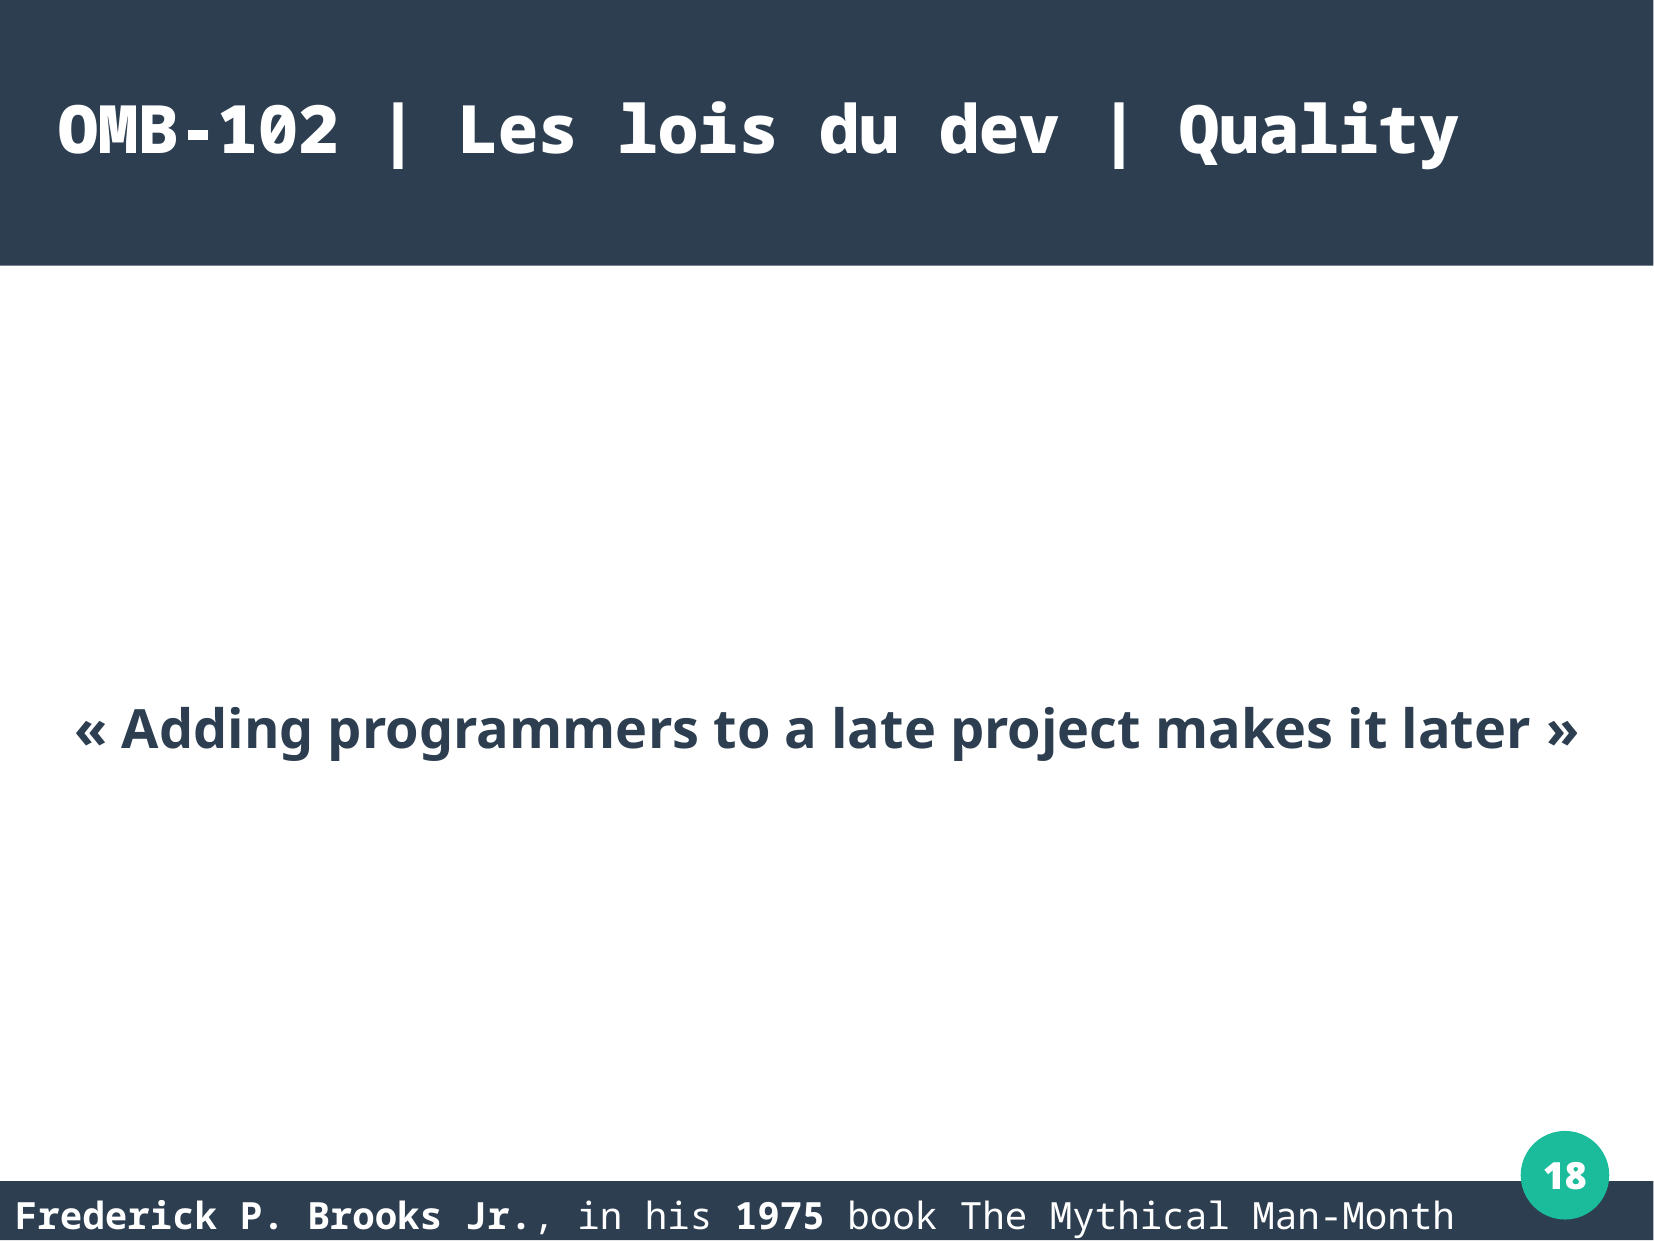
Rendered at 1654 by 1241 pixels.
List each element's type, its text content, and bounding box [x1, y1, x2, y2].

text_box Frederick P. Brooks Jr., in his 1975 book The Mythical Man-Month [0, 1181, 1654, 1241]
list « Adding programmers to a late project makes it later » [0, 270, 1654, 1181]
title OMB-102 | Les lois du dev | Quality [59, 49, 1595, 207]
